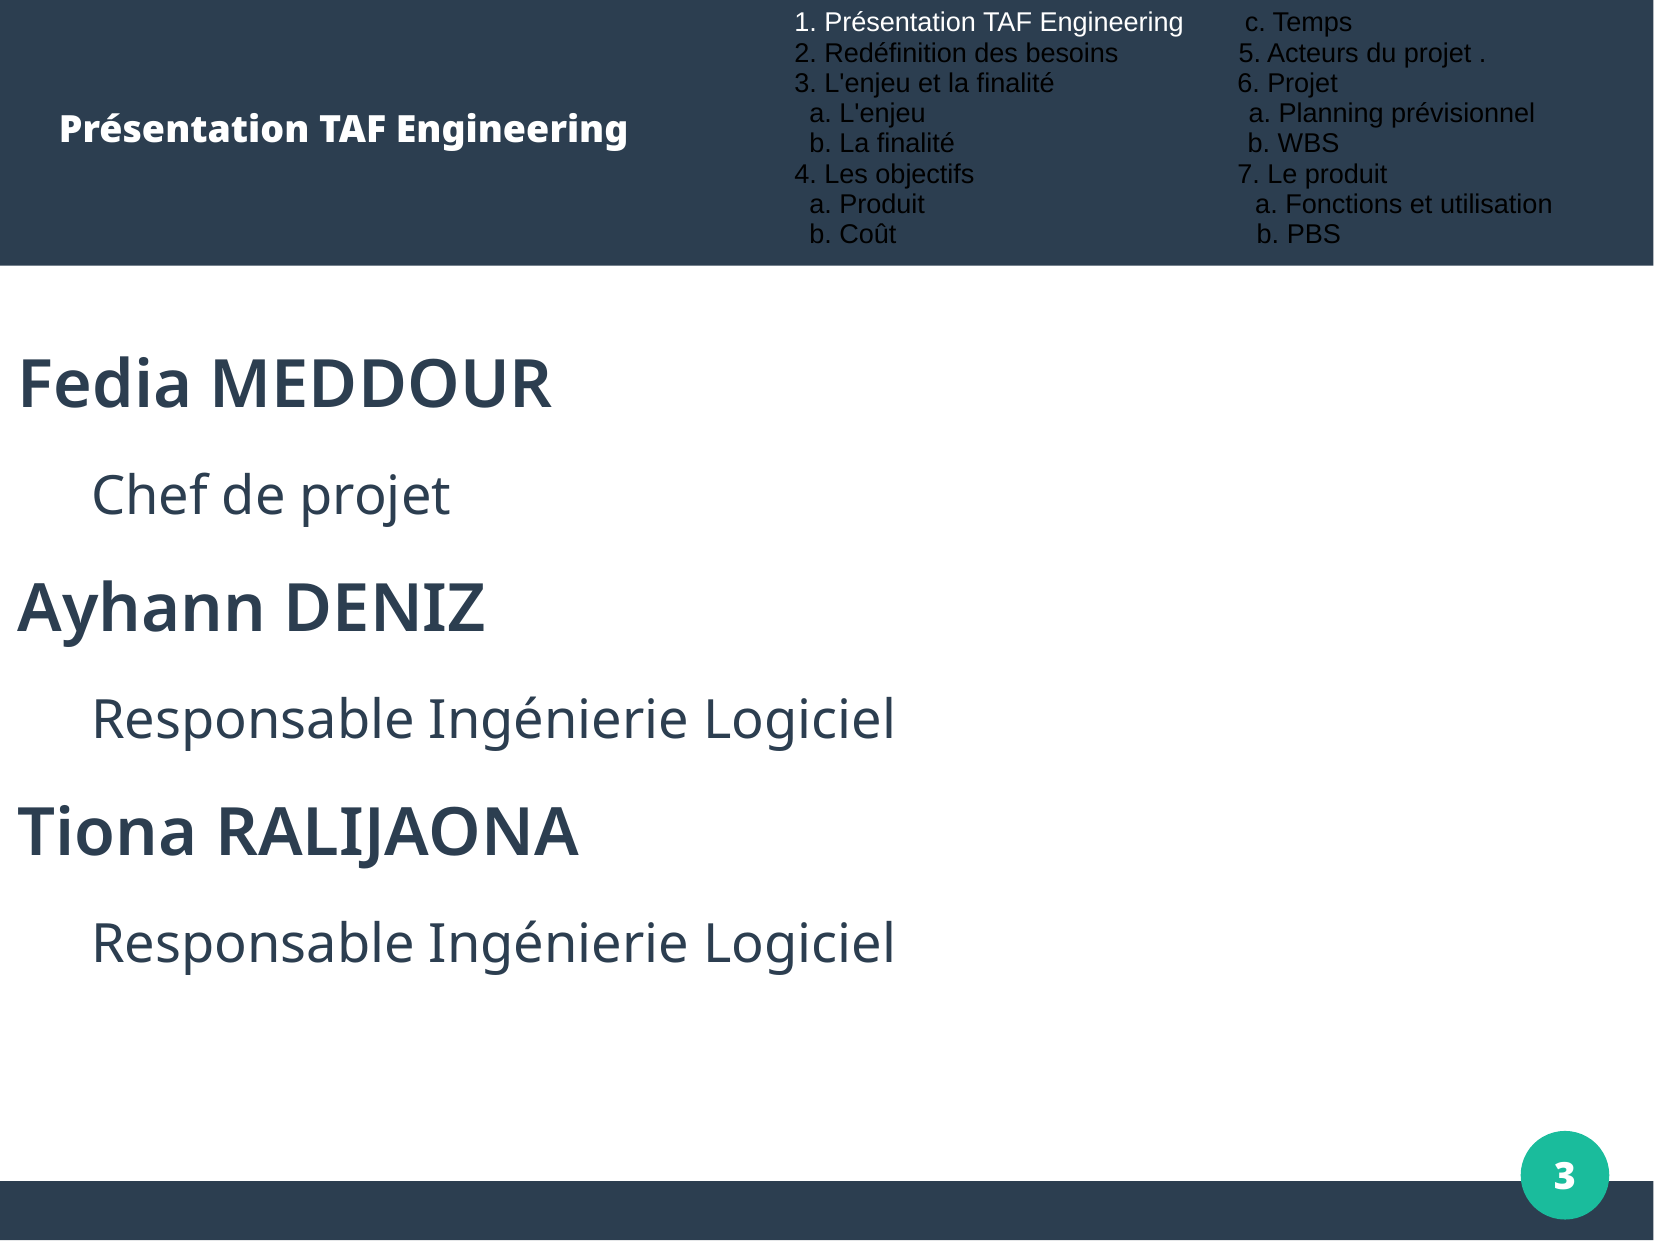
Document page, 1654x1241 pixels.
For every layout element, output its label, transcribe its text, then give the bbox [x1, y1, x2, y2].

title Présentation TAF Engineering [59, 49, 779, 207]
list Fedia MEDDOUR Chef de projet Ayhann DENIZ Responsable Ingénierie Logiciel Tiona RALIJAONA Responsable Ingénierie Logiciel [17, 336, 1636, 1134]
text_box 1. Présentation TAF Engineering c. Temps 2. Redéfinition des besoins 5. Acteurs du projet . 3. L'enjeu et la finalité 6. Projet a. L'enjeu a. Planning prévisionnel b. La finalité b. WBS 4. Les objectifs 7. Le produit a. Produit a. Fonctions et utilisation b. Coût b. PBS [779, 0, 1654, 318]
